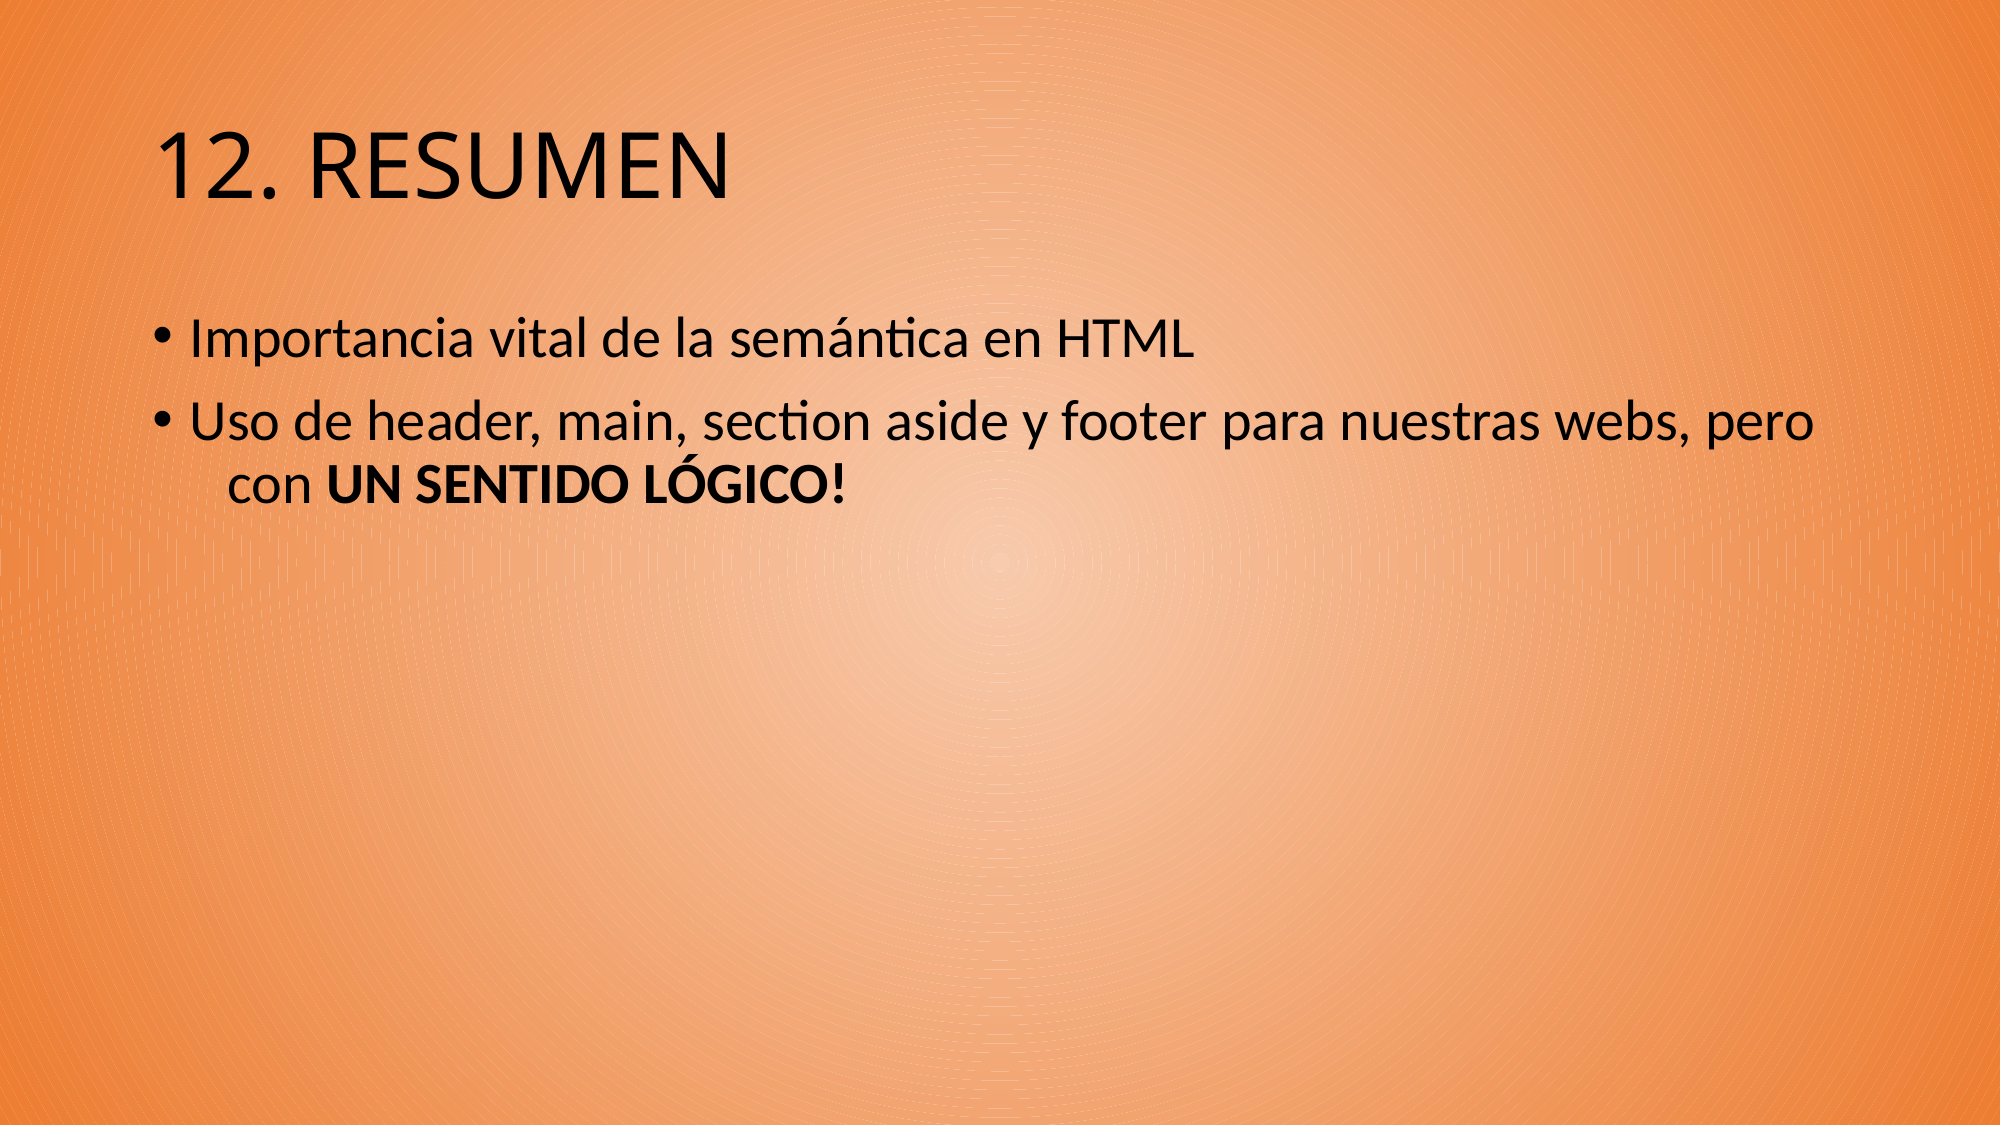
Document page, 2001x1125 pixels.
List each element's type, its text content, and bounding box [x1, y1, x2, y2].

title 12. RESUMEN [137, 59, 1863, 278]
list Importancia vital de la semántica en HTML Uso de header, main, section aside y footer para nuestras webs, pero con UN SENTIDO LÓGICO! [137, 299, 1863, 1014]
